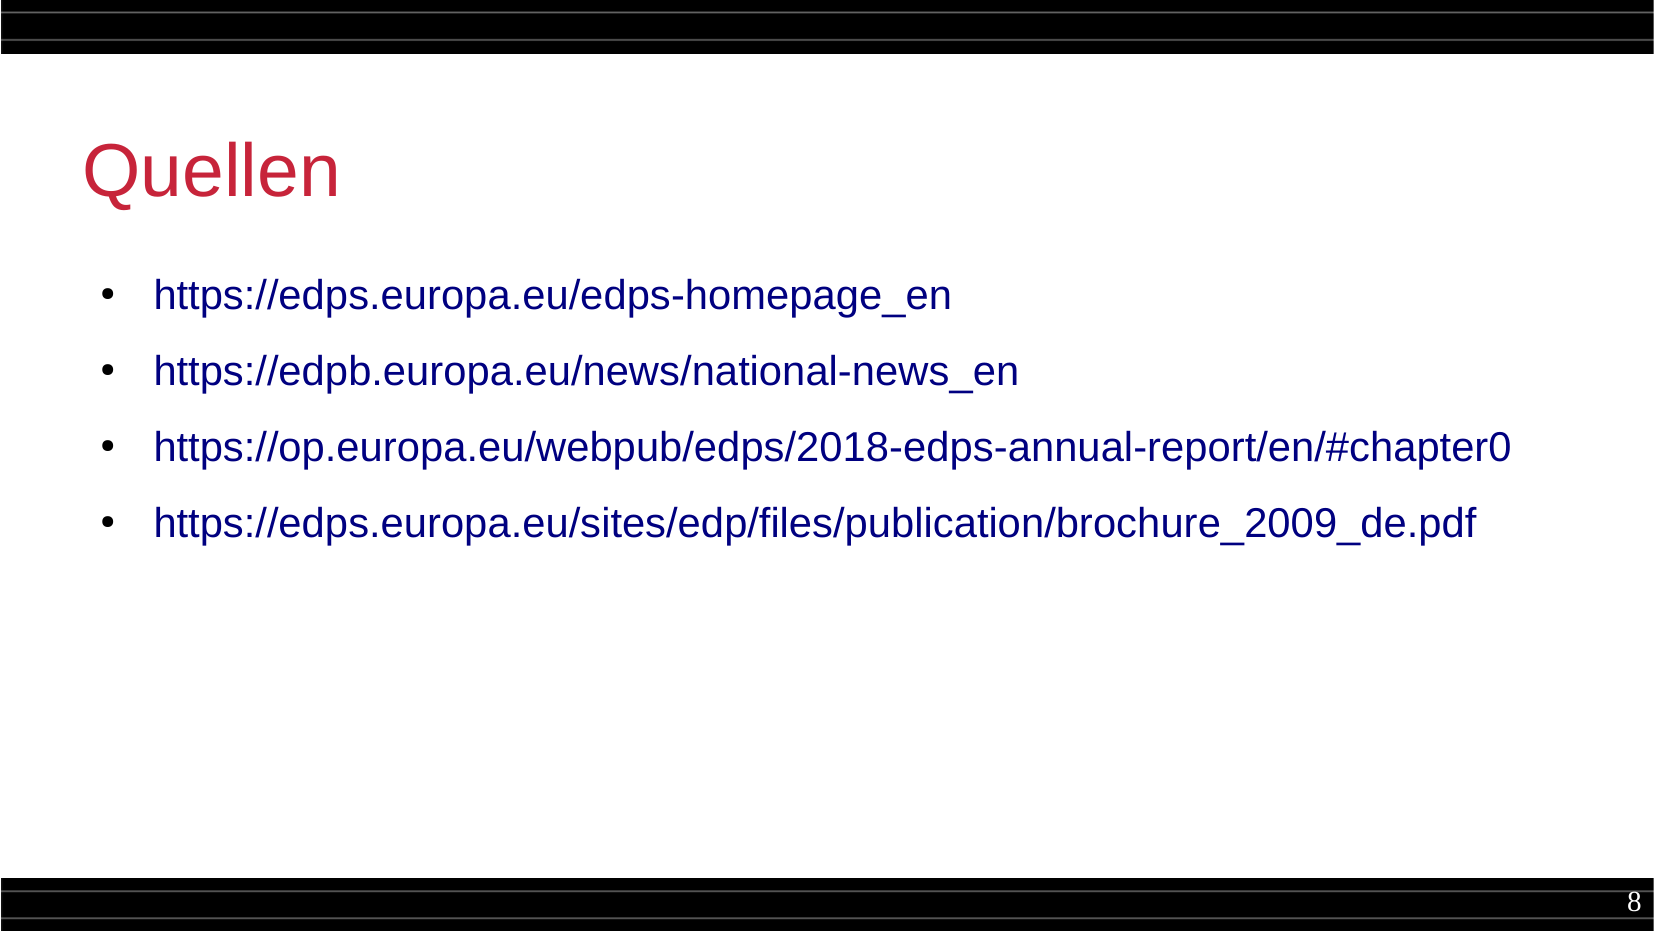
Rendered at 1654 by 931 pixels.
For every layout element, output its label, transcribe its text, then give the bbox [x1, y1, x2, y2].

picture [1, 0, 1654, 54]
list https://edps.europa.eu/edps-homepage_en https://edpb.europa.eu/news/national-news_en https://op.europa.eu/webpub/edps/2018-edps-annual-report/en/#chapter0 https://edps.europa.eu/sites/edp/files/publication/brochure_2009_de.pdf [82, 271, 1571, 758]
picture [1, 878, 1654, 931]
title Quellen [82, 92, 1571, 249]
